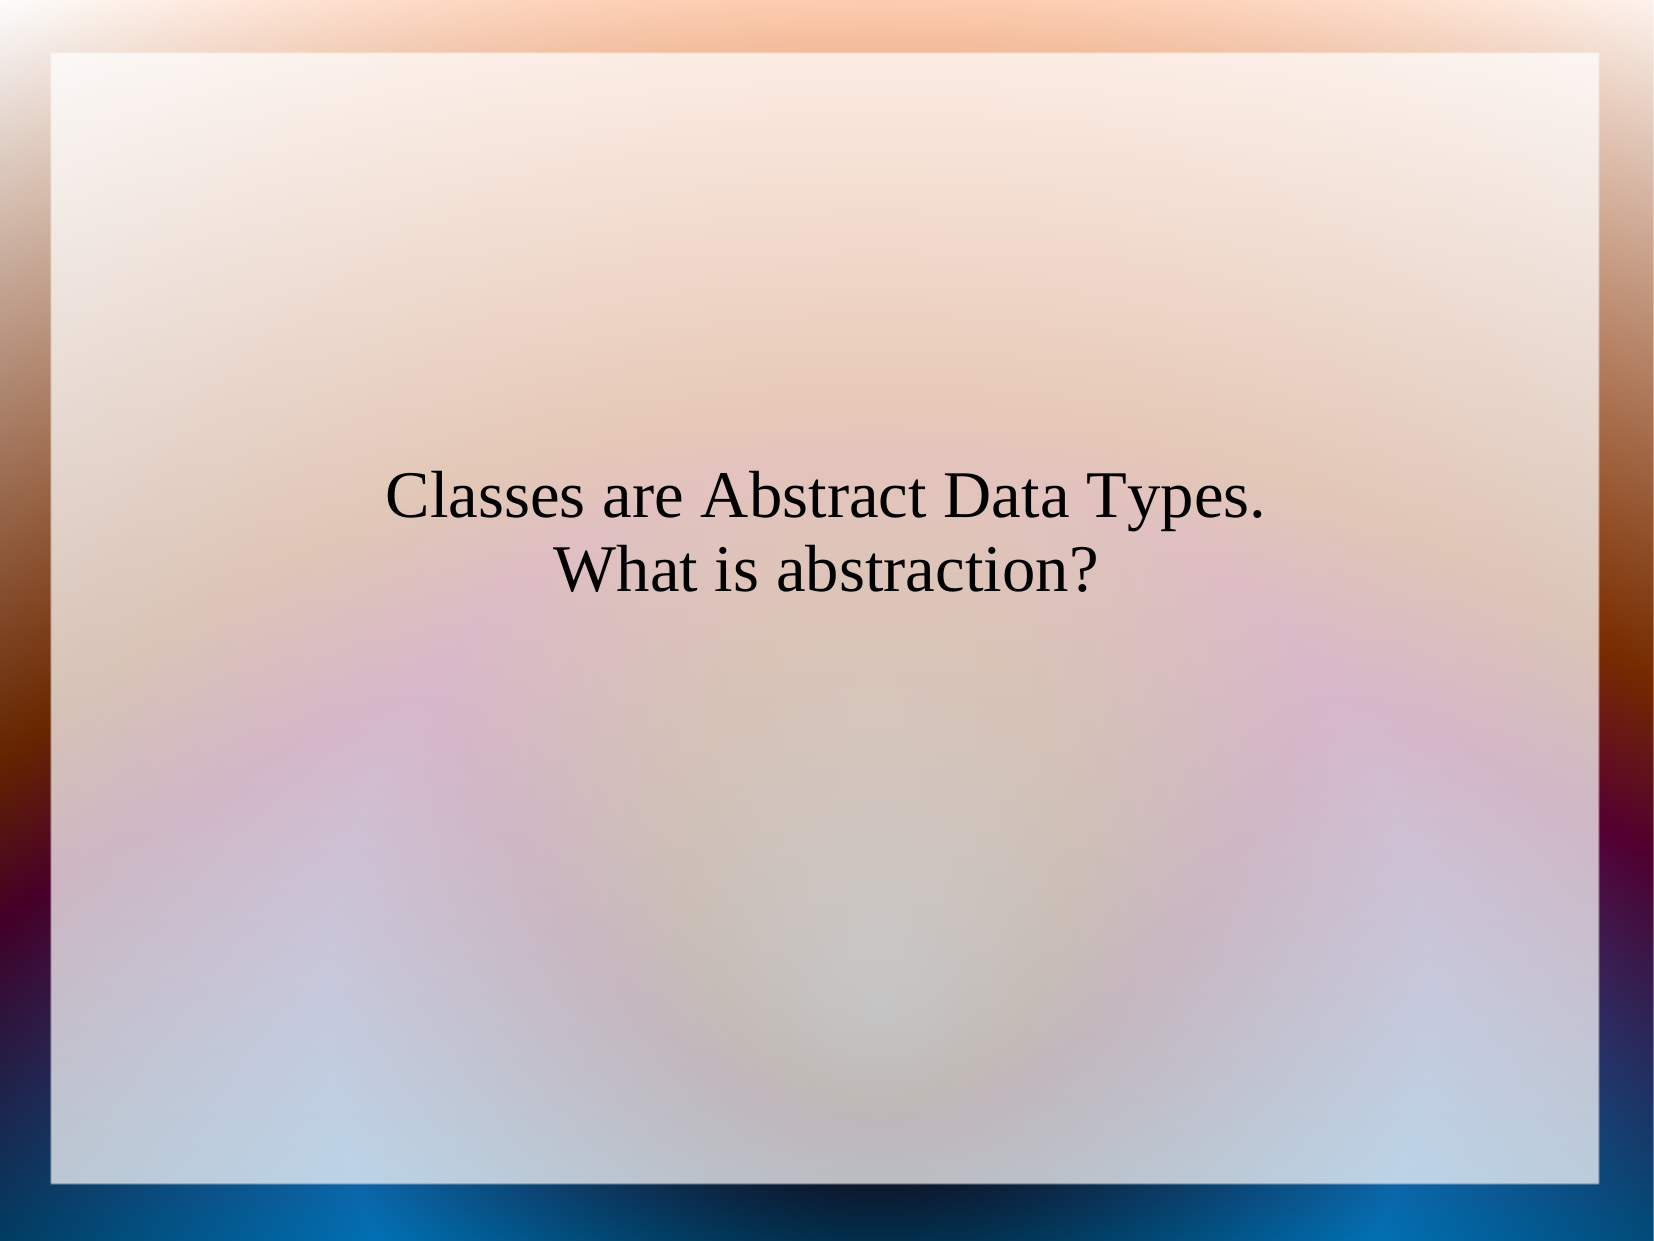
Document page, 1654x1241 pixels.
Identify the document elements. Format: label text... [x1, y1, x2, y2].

subtitle Classes are Abstract Data Types. What is abstraction? [82, 55, 1571, 1010]
picture [0, 0, 1654, 1241]
